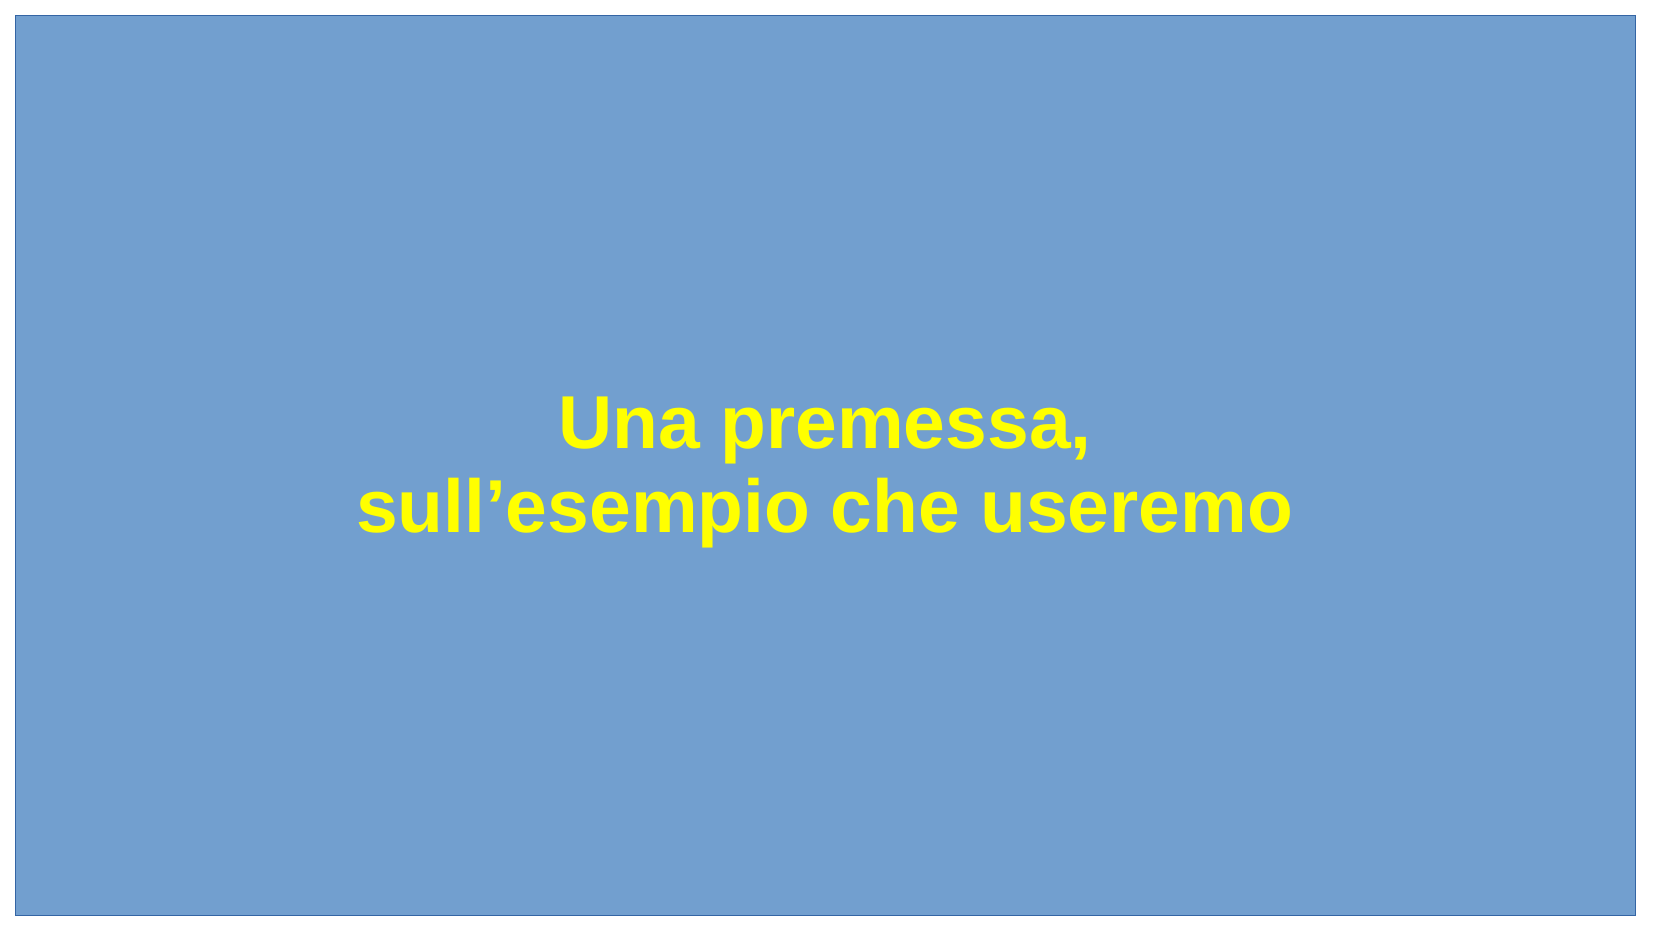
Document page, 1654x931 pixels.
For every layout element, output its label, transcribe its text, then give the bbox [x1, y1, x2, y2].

text_box Una premessa, sull’esempio che useremo [15, 15, 1636, 916]
